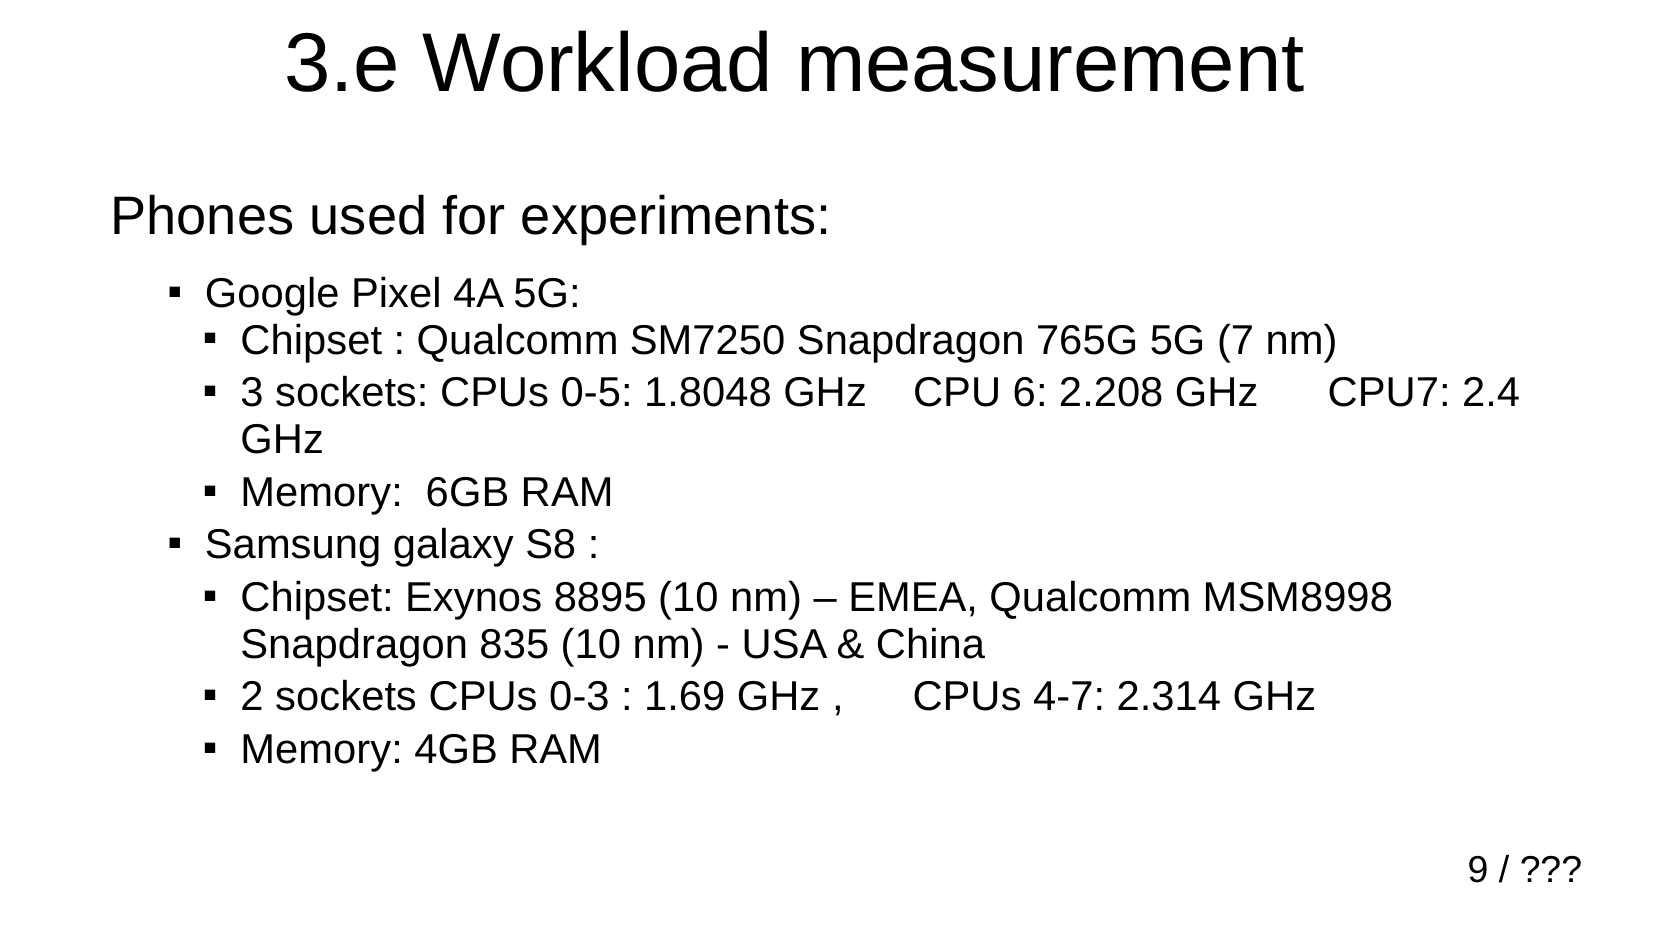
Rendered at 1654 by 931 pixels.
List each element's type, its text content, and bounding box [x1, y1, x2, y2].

subtitle Phones used for experiments: Google Pixel 4A 5G: Chipset : Qualcomm SM7250 Snapdragon 765G 5G (7 nm) 3 sockets: CPUs 0-5: 1.8048 GHz CPU 6: 2.208 GHz CPU7: 2.4 GHz Memory: 6GB RAM Samsung galaxy S8 : Chipset: Exynos 8895 (10 nm) – EMEA, Qualcomm MSM8998 Snapdragon 835 (10 nm) - USA & China 2 sockets CPUs 0-3 : 1.69 GHz , CPUs 4-7: 2.314 GHz Memory: 4GB RAM [75, 185, 1564, 826]
title 3.e Workload measurement [75, 0, 1538, 139]
text_box 9 / ??? [1452, 840, 1641, 911]
